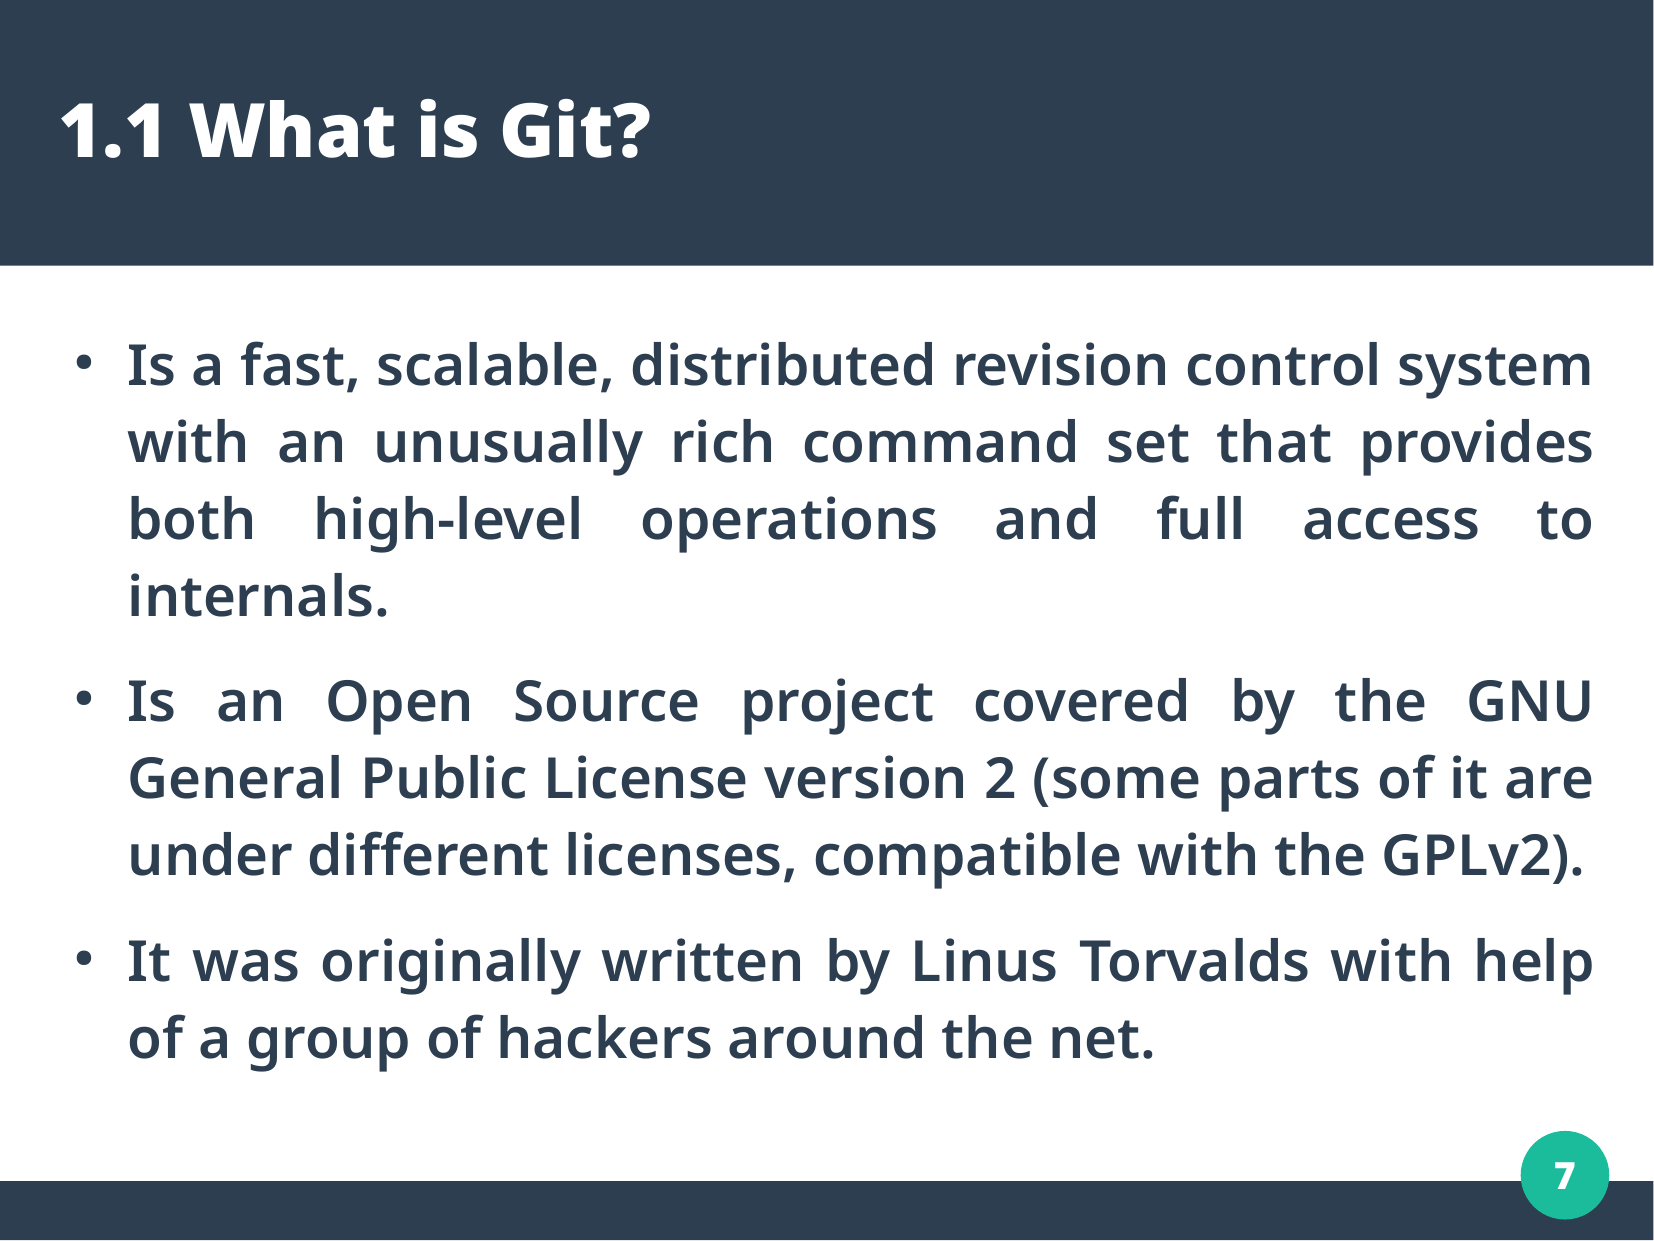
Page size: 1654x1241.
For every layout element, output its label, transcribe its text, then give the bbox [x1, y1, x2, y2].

list Is a fast, scalable, distributed revision control system with an unusually rich command set that provides both high-level operations and full access to internals. Is an Open Source project covered by the GNU General Public License version 2 (some parts of it are under different licenses, compatible with the GPLv2). It was originally written by Linus Torvalds with help of a group of hackers around the net. [59, 324, 1595, 1152]
title 1.1 What is Git? [59, 49, 1595, 207]
